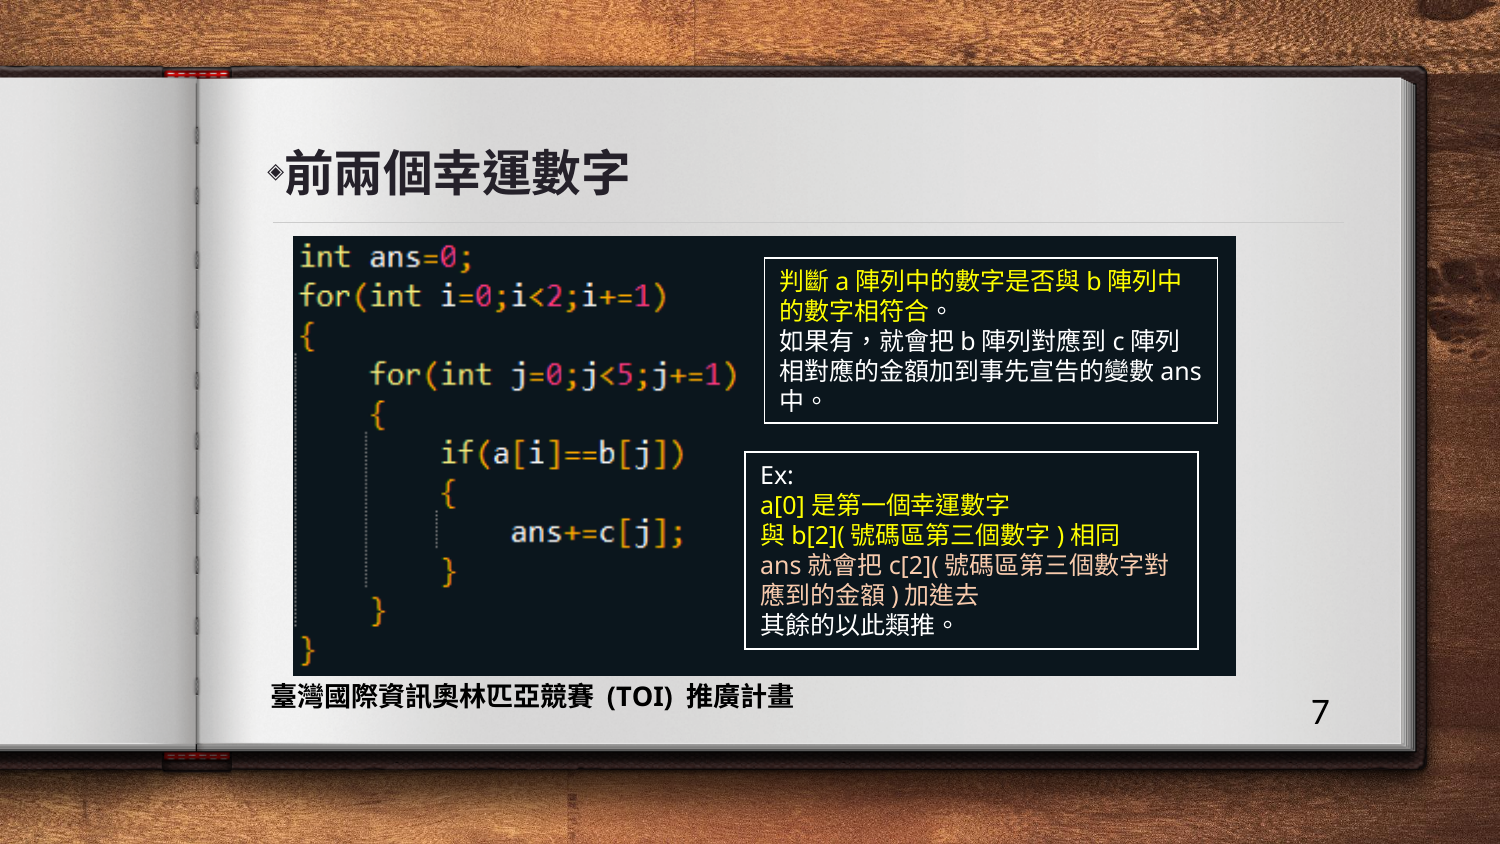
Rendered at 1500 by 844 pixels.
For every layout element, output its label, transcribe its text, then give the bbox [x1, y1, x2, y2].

text_box 判斷a陣列中的數字是否與b陣列中的數字相符合。 如果有，就會把b陣列對應到c陣列相對應的金額加到事先宣告的變數ans中。 [764, 258, 1218, 395]
list 前兩個幸運數字 [252, 126, 746, 216]
text_box [1295, 672, 1386, 737]
picture [293, 236, 1236, 676]
text_box Ex: a[0]是第一個幸運數字 與b[2](號碼區第三個數字)相同 ans就會把c[2](號碼區第三個數字對應到的金額)加進去 其餘的以此類推。 [745, 451, 1199, 649]
